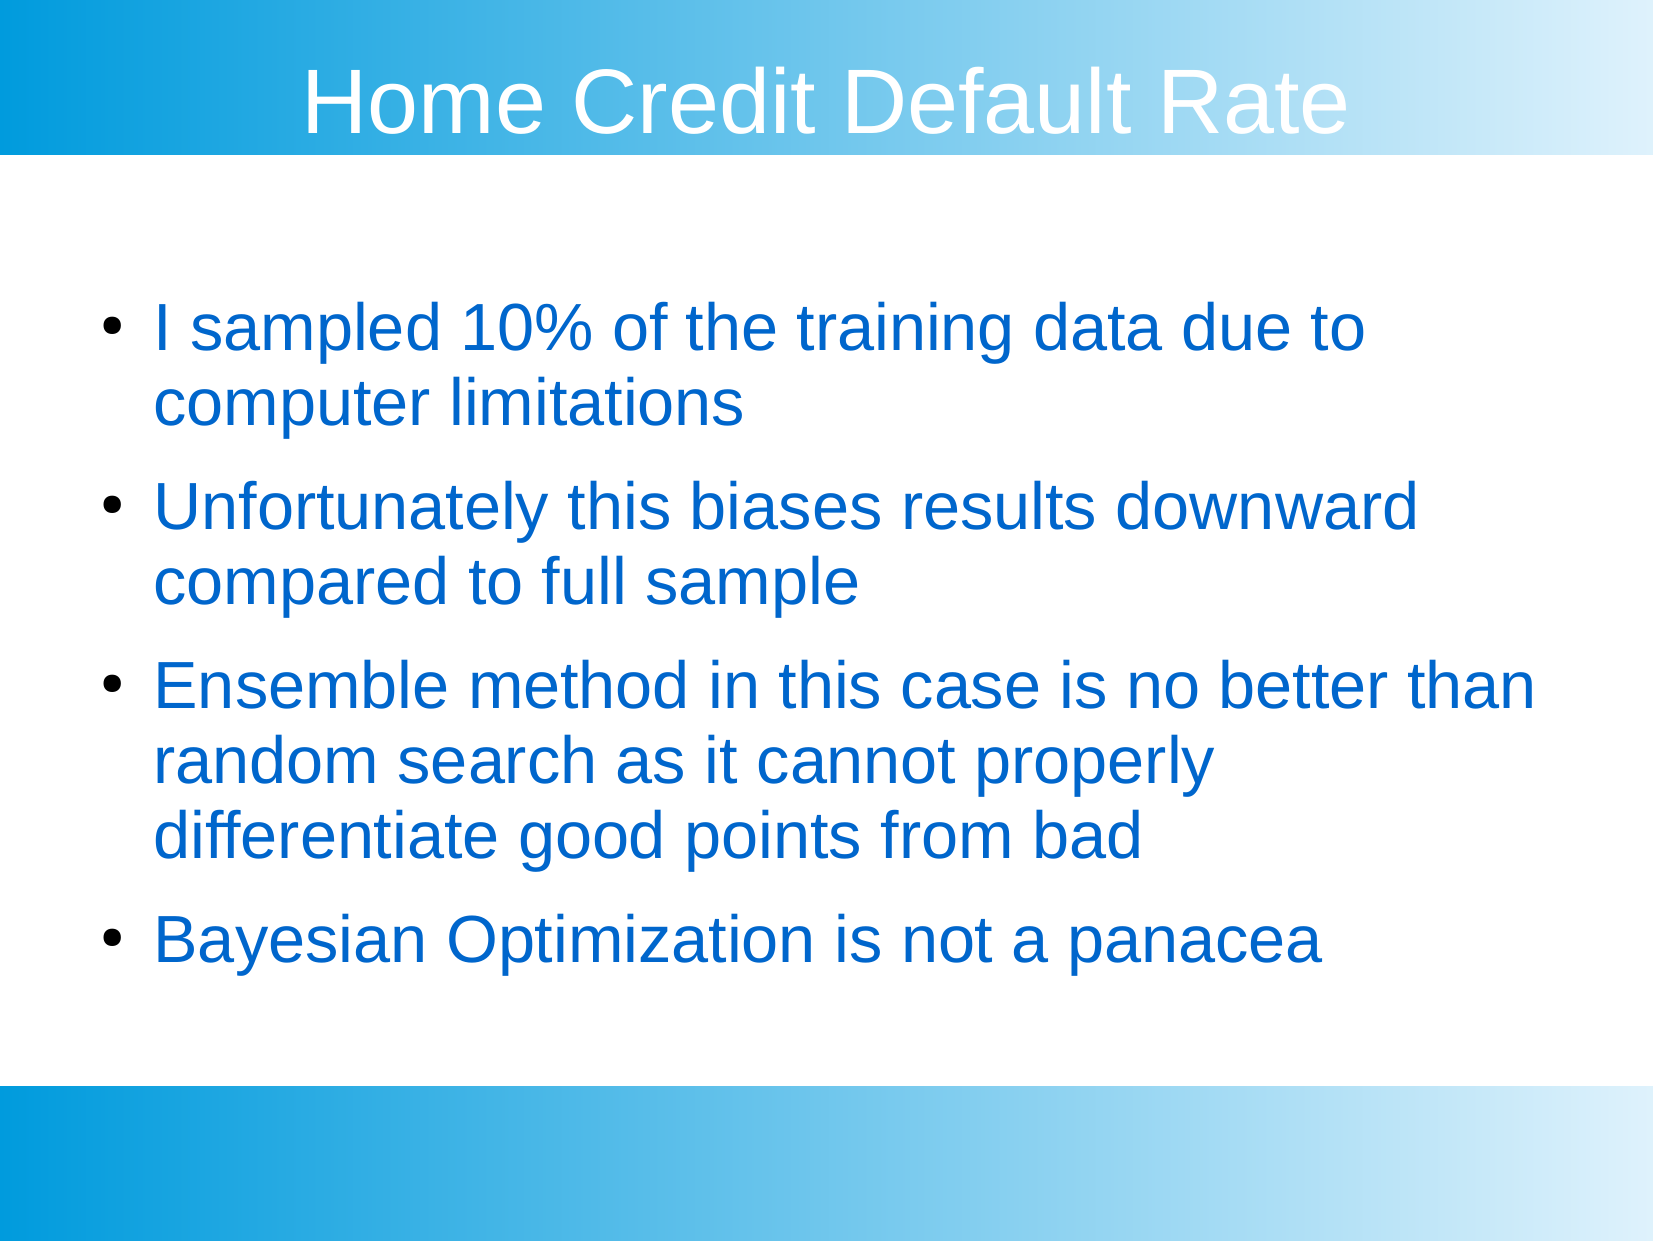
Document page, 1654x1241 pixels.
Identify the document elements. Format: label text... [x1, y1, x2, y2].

title Home Credit Default Rate [82, 49, 1571, 155]
list I sampled 10% of the training data due to computer limitations Unfortunately this biases results downward compared to full sample Ensemble method in this case is no better than random search as it cannot properly differentiate good points from bad Bayesian Optimization is not a panacea [82, 290, 1571, 1010]
